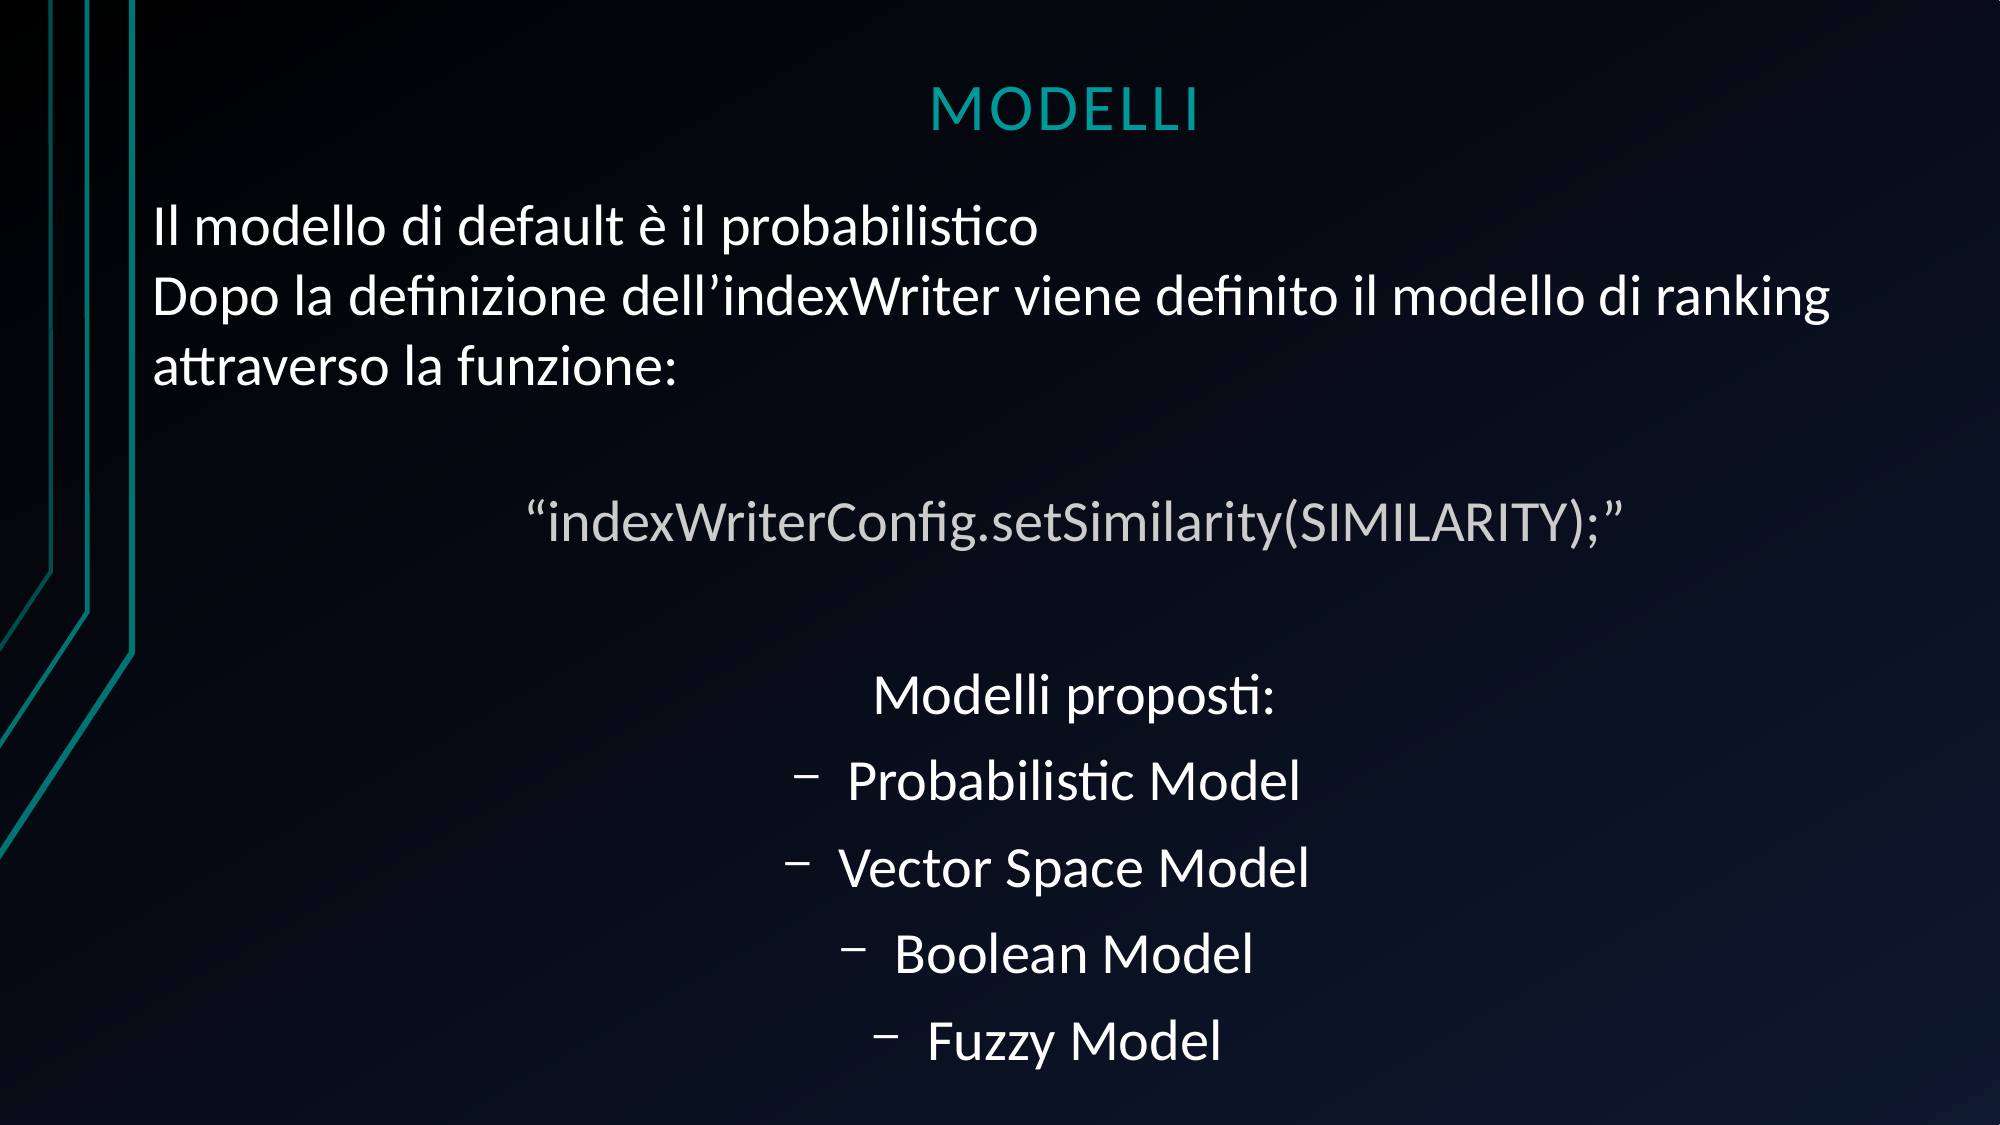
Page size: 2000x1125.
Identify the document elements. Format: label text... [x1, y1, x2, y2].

list Modelli [129, 55, 2000, 154]
list Il modello di default è il probabilistico Dopo la definizione dell’indexWriter viene definito il modello di ranking attraverso la funzione: “indexWriterConfig.setSimilarity(SIMILARITY);” Modelli proposti: Probabilistic Model Vector Space Model Boolean Model Fuzzy Model [82, 177, 1926, 780]
